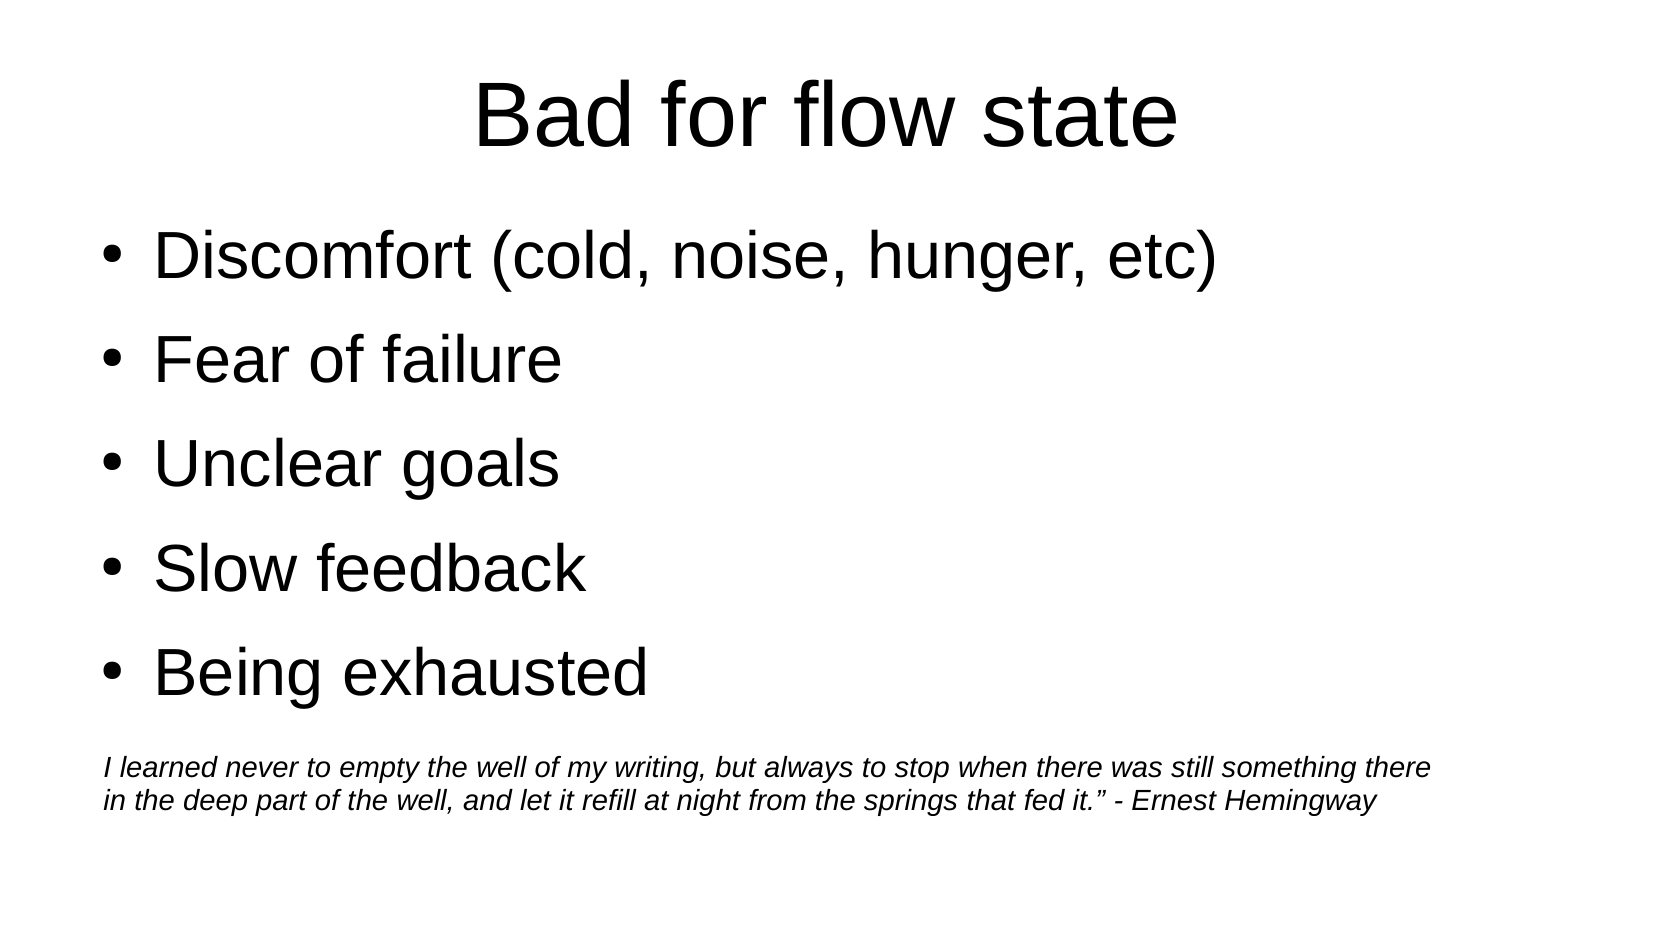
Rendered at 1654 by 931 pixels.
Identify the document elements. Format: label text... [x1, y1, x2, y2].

list Discomfort (cold, noise, hunger, etc) Fear of failure Unclear goals Slow feedback Being exhausted [82, 217, 1571, 758]
title Bad for flow state [82, 37, 1571, 193]
text_box I learned never to empty the well of my writing, but always to stop when there was still something there in the deep part of the well, and let it refill at night from the springs that fed it.” - Ernest Hemingway [88, 744, 1477, 858]
